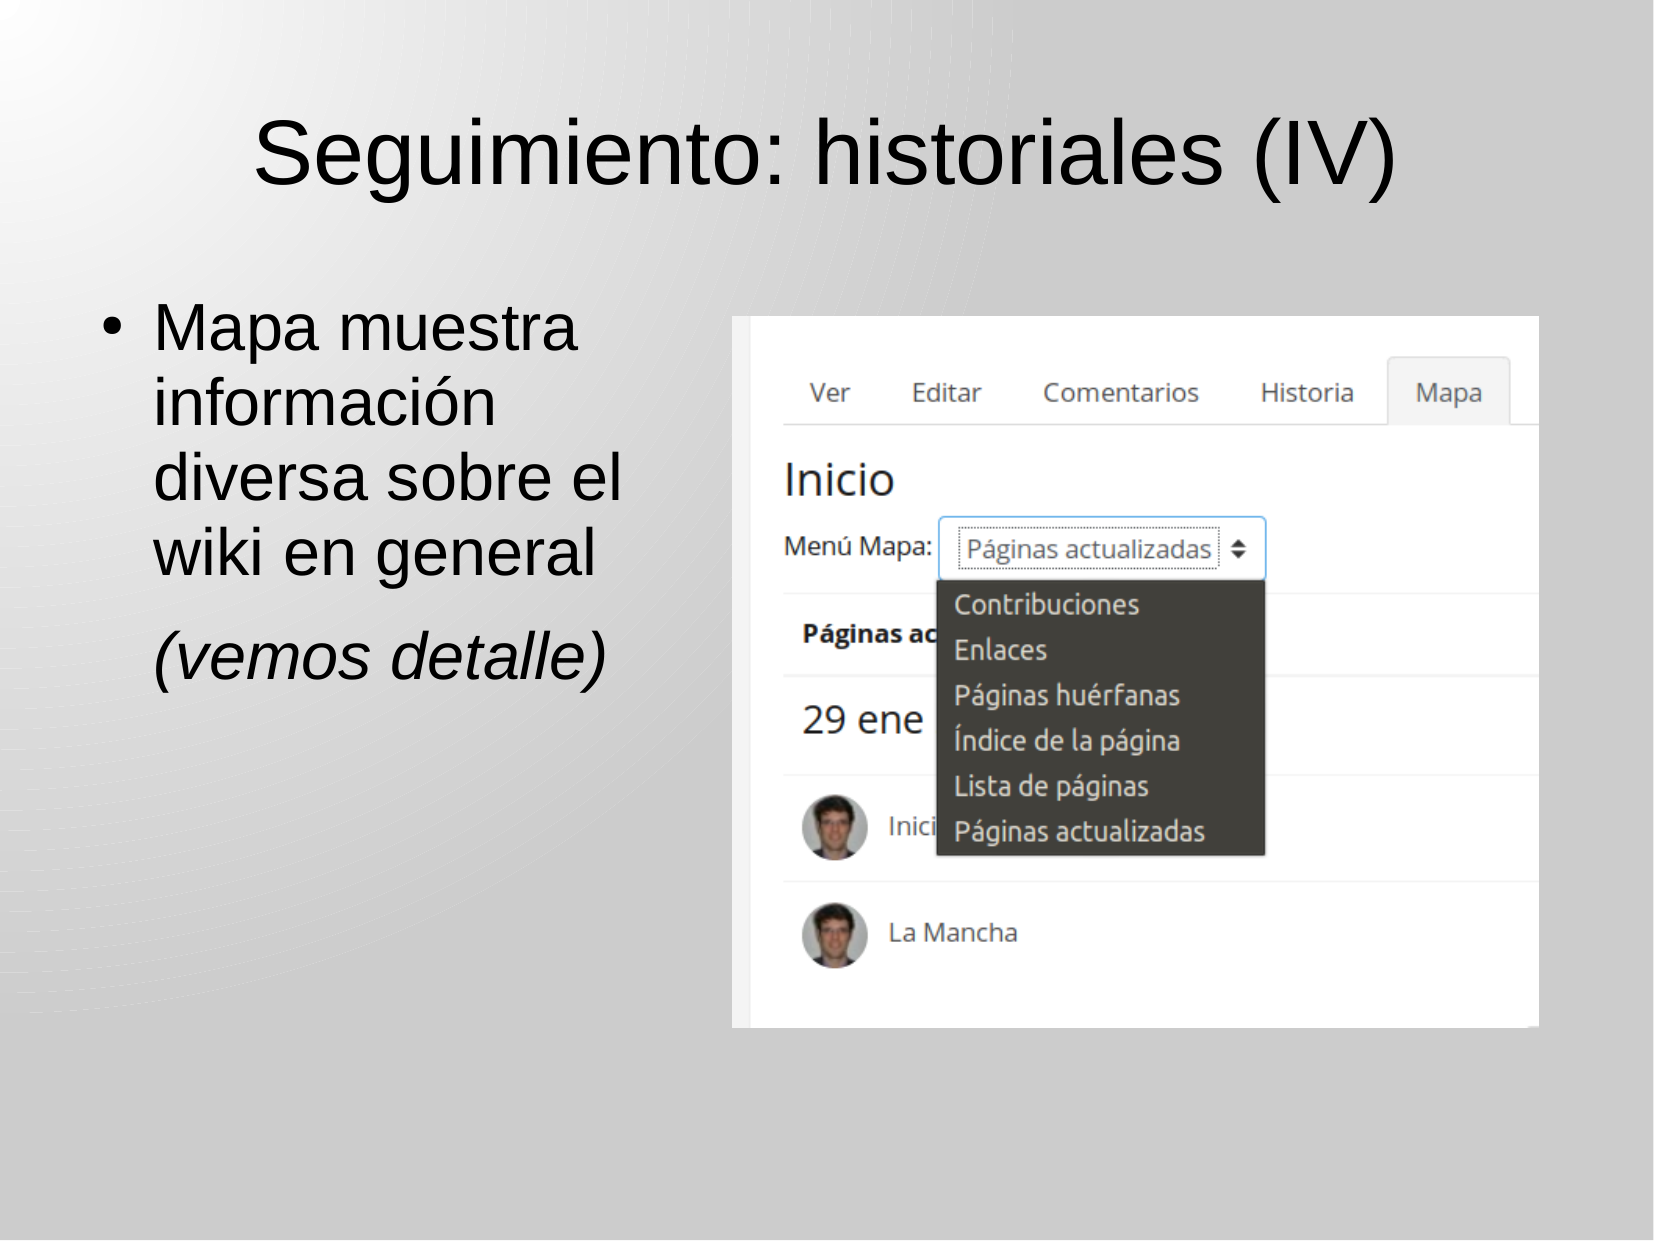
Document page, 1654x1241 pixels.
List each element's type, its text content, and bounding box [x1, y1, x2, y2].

title Seguimiento: historiales (IV) [82, 49, 1571, 257]
list Mapa muestra información diversa sobre el wiki en general (vemos detalle) [82, 290, 721, 1109]
picture [732, 316, 1539, 1028]
